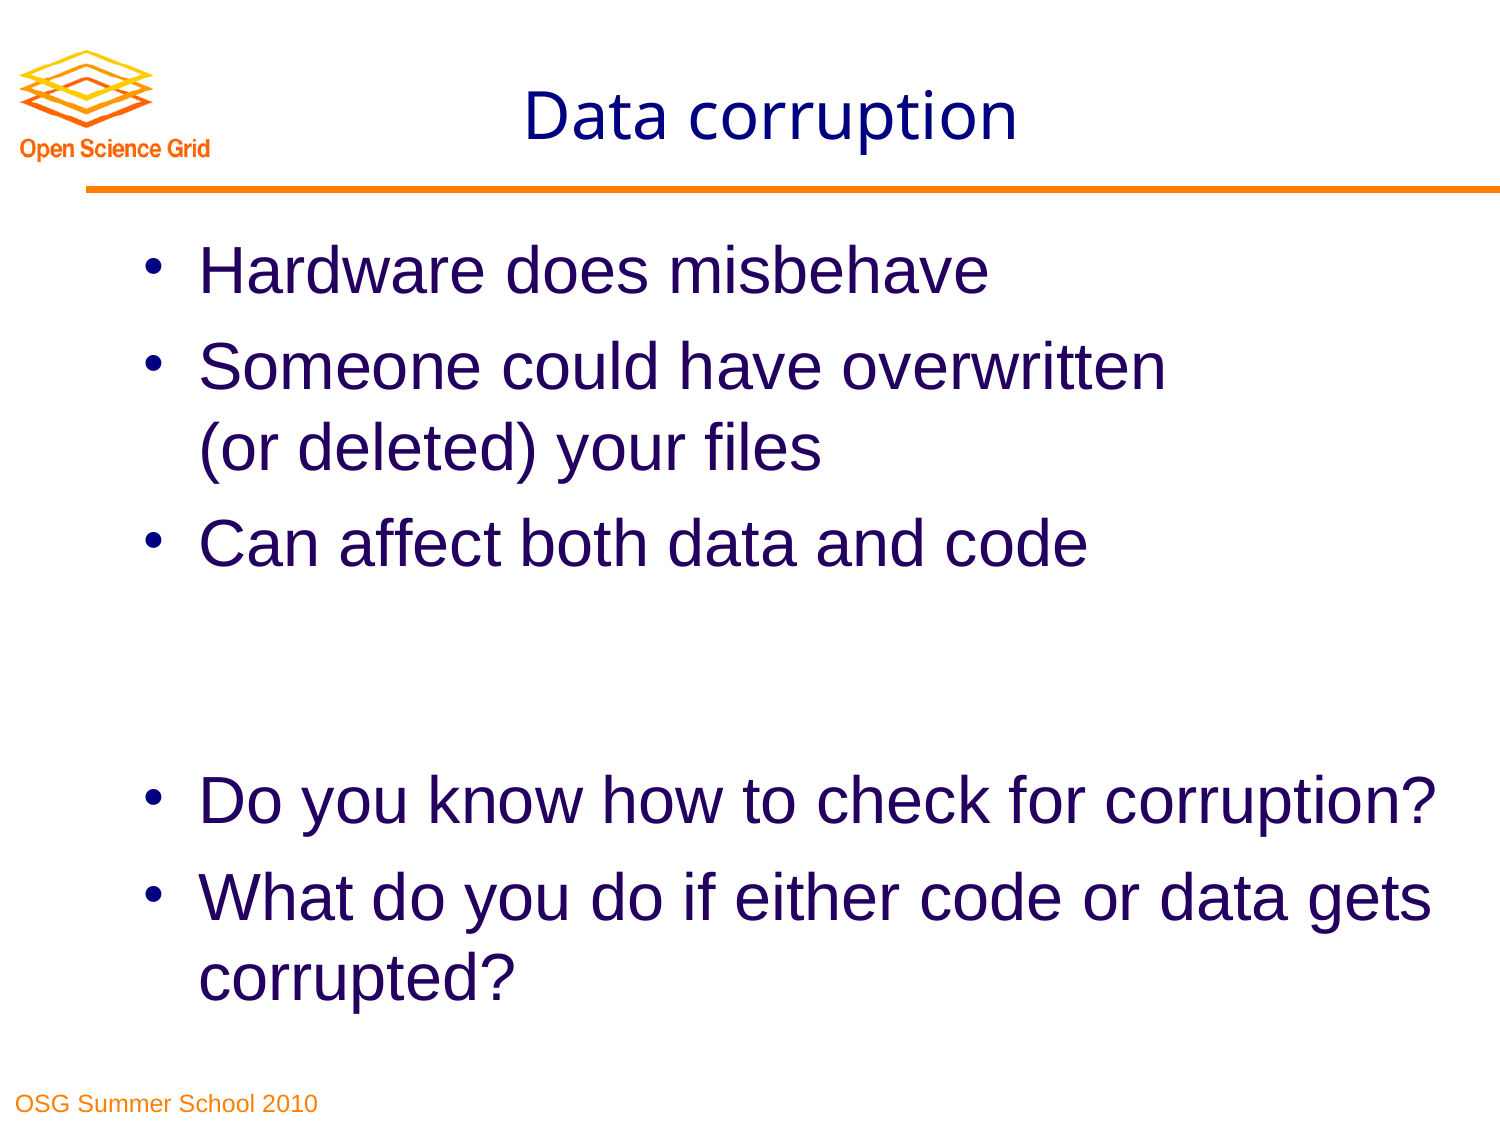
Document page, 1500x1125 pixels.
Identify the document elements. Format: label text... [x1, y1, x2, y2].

picture [0, 27, 201, 179]
list Hardware does misbehave Someone could have overwritten (or deleted) your files Can affect both data and code Do you know how to check for corruption? What do you do if either code or data gets corrupted? [127, 218, 1463, 1051]
title Data corruption [201, 18, 1342, 207]
